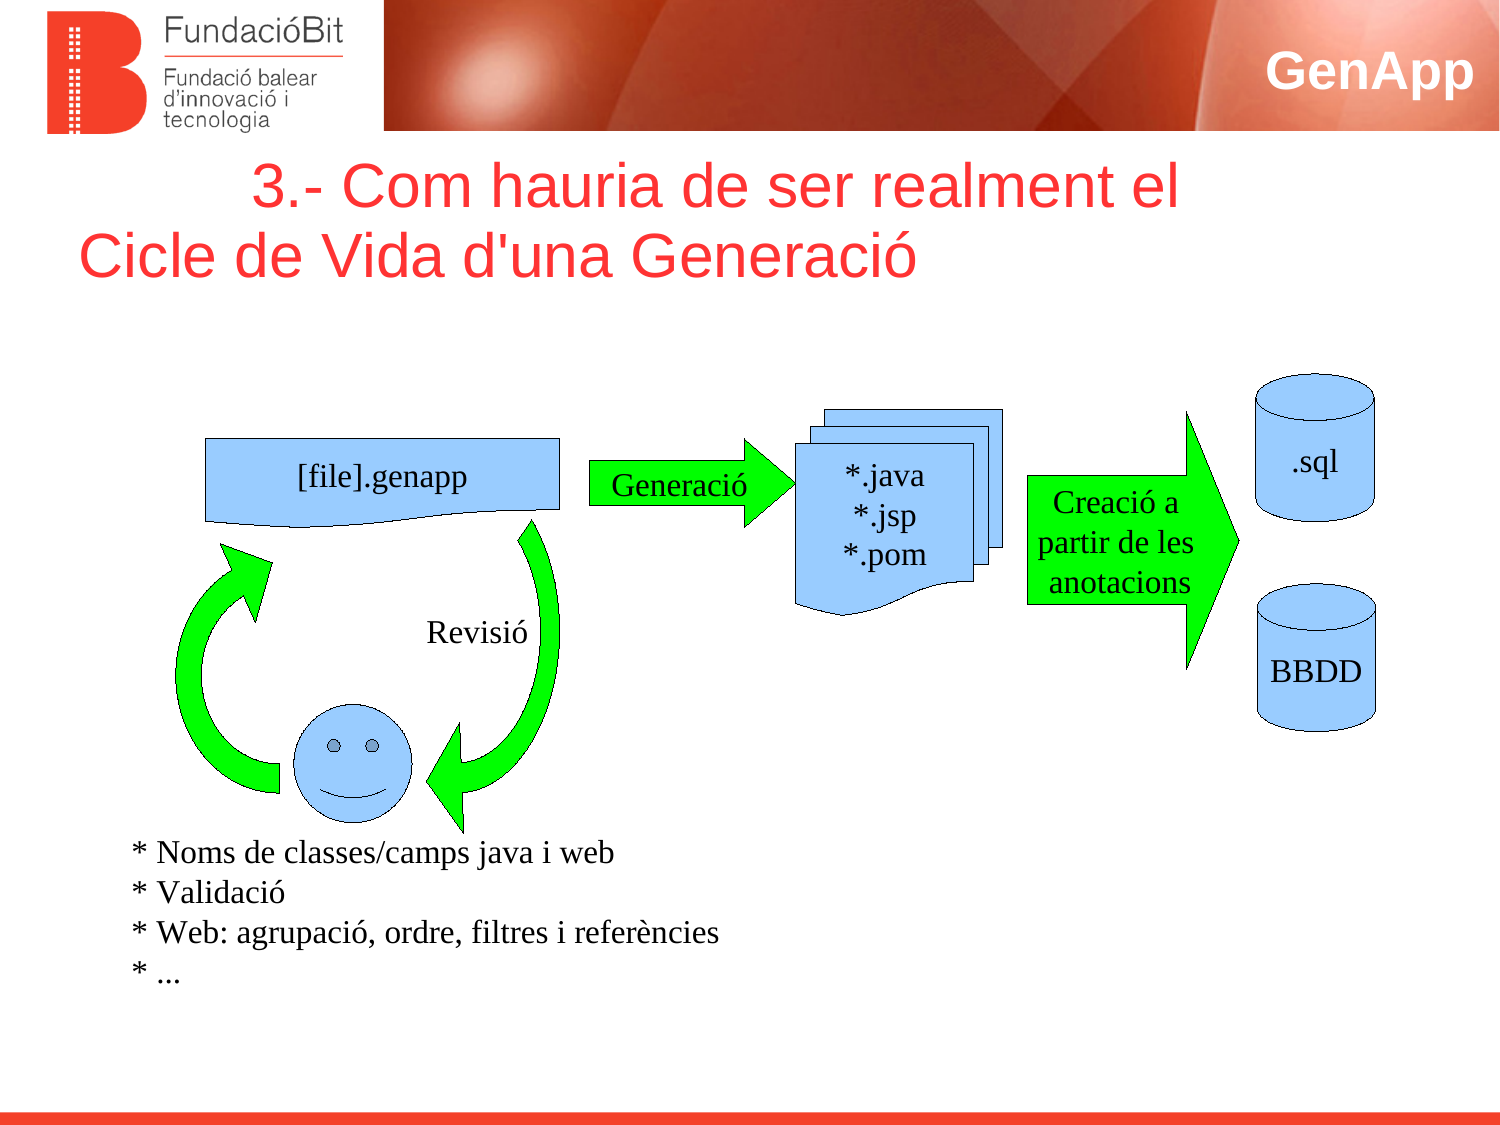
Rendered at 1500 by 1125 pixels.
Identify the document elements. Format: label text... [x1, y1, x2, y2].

text_box [175, 543, 280, 794]
text_box Revisió [426, 519, 560, 822]
list [67, 315, 1418, 977]
text_box [file].genapp [205, 438, 560, 528]
picture [47, 11, 343, 134]
text_box 3.- Com hauria de ser realment el Cicle de Vida d'una Generació [78, 150, 1300, 290]
text_box Creació a partir de les anotacions [1027, 411, 1240, 670]
title GenApp [324, 19, 1477, 123]
picture [383, 0, 1500, 131]
text_box .sql [1255, 373, 1375, 522]
text_box * Noms de classes/camps java i web * Validació * Web: agrupació, ordre, filtres i referències * ... [116, 822, 736, 998]
text_box Generació [589, 438, 796, 528]
text_box *.java *.jsp *.pom [795, 409, 1003, 616]
text_box [293, 704, 413, 822]
text_box BBDD [1257, 583, 1376, 732]
